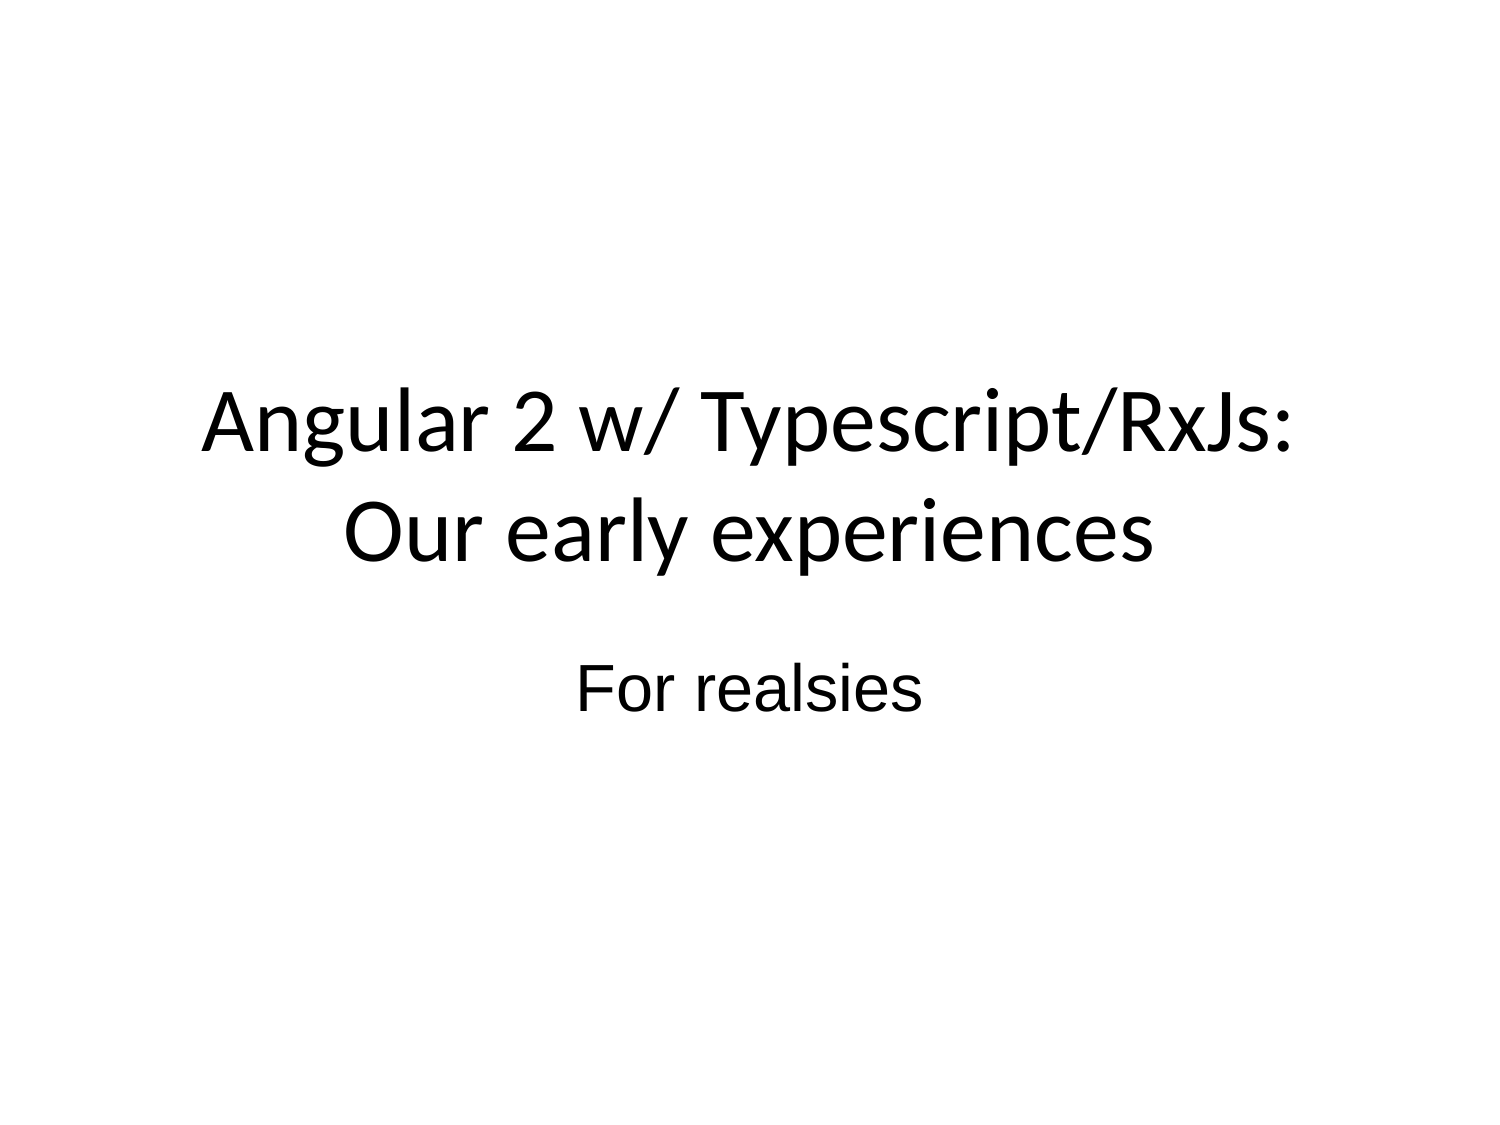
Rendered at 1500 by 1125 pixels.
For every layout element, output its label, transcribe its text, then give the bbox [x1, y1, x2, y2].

subtitle For realsies [225, 637, 1276, 925]
title Angular 2 w/ Typescript/RxJs: Our early experiences [112, 349, 1388, 591]
